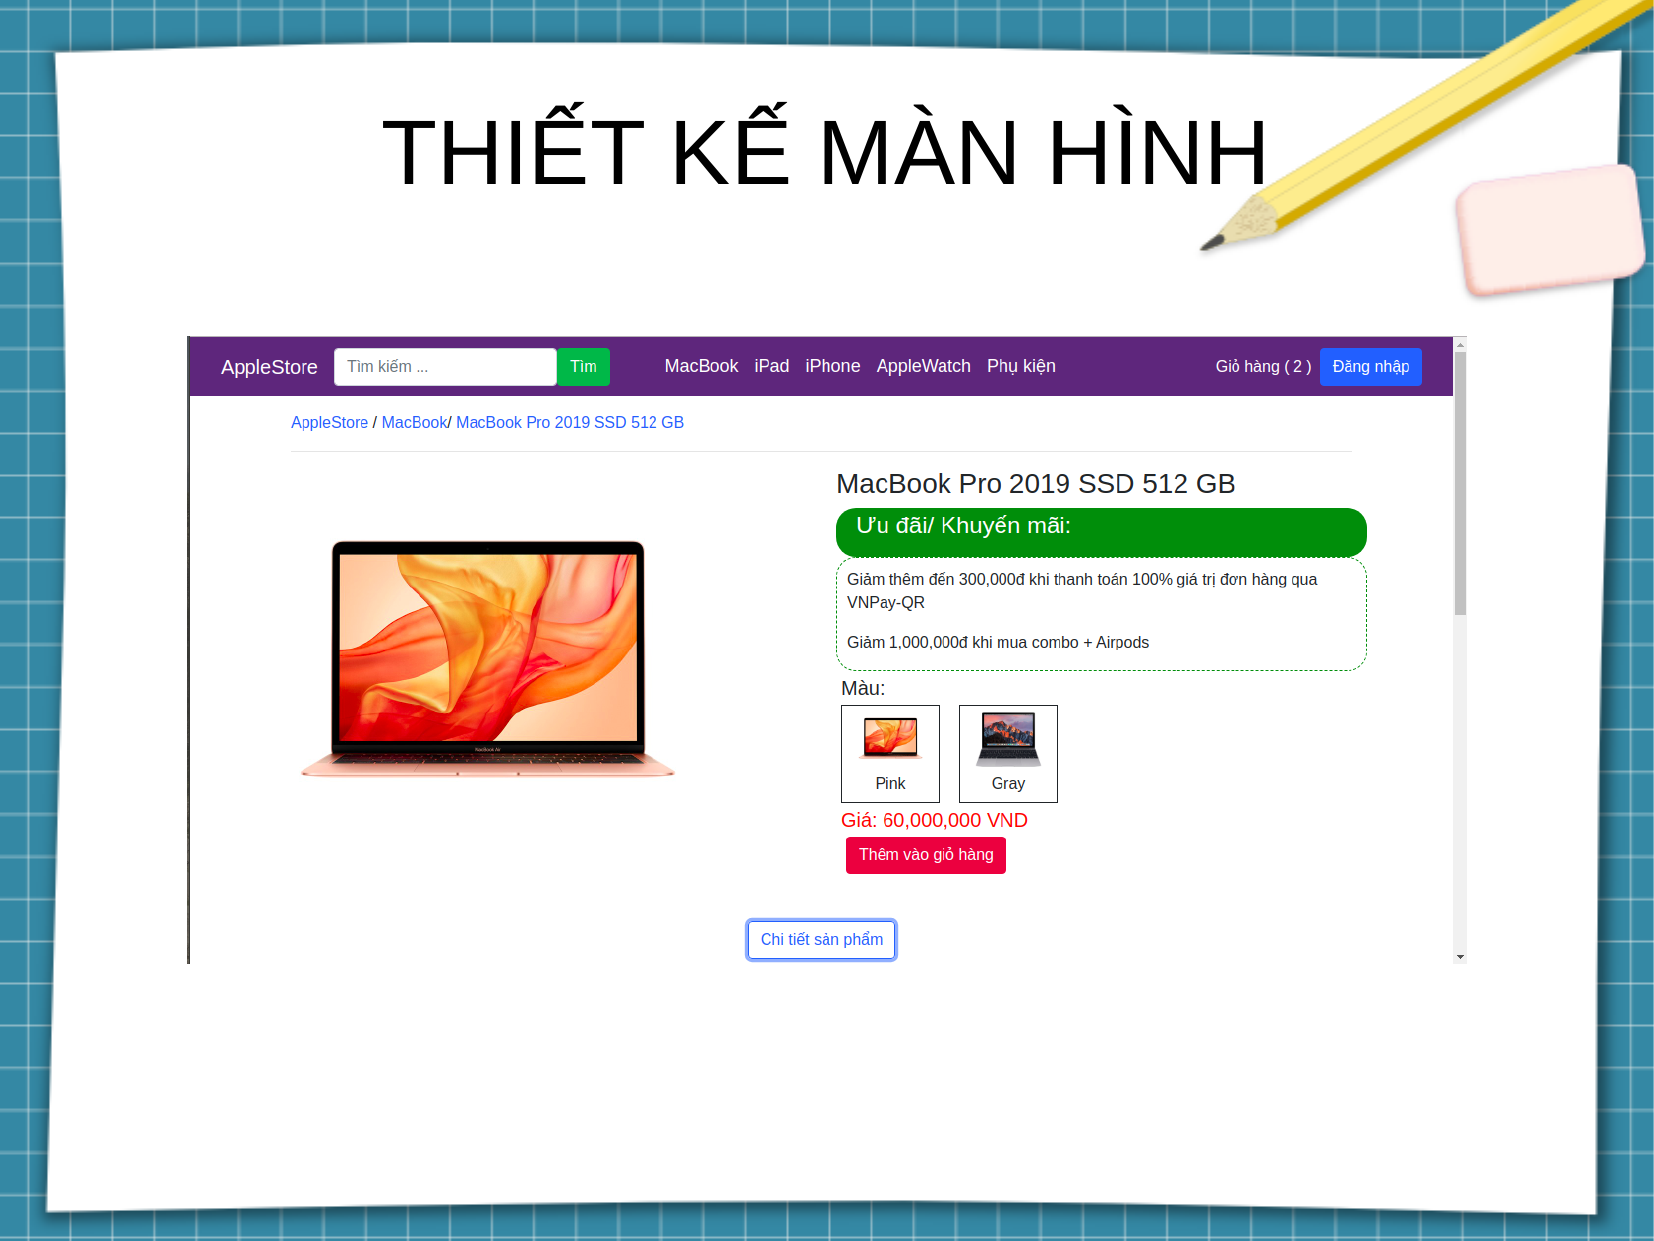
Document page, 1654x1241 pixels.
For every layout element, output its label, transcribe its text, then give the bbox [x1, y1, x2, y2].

picture [0, 0, 1654, 1241]
title THIẾT KẾ MÀN HÌNH [82, 49, 1571, 257]
